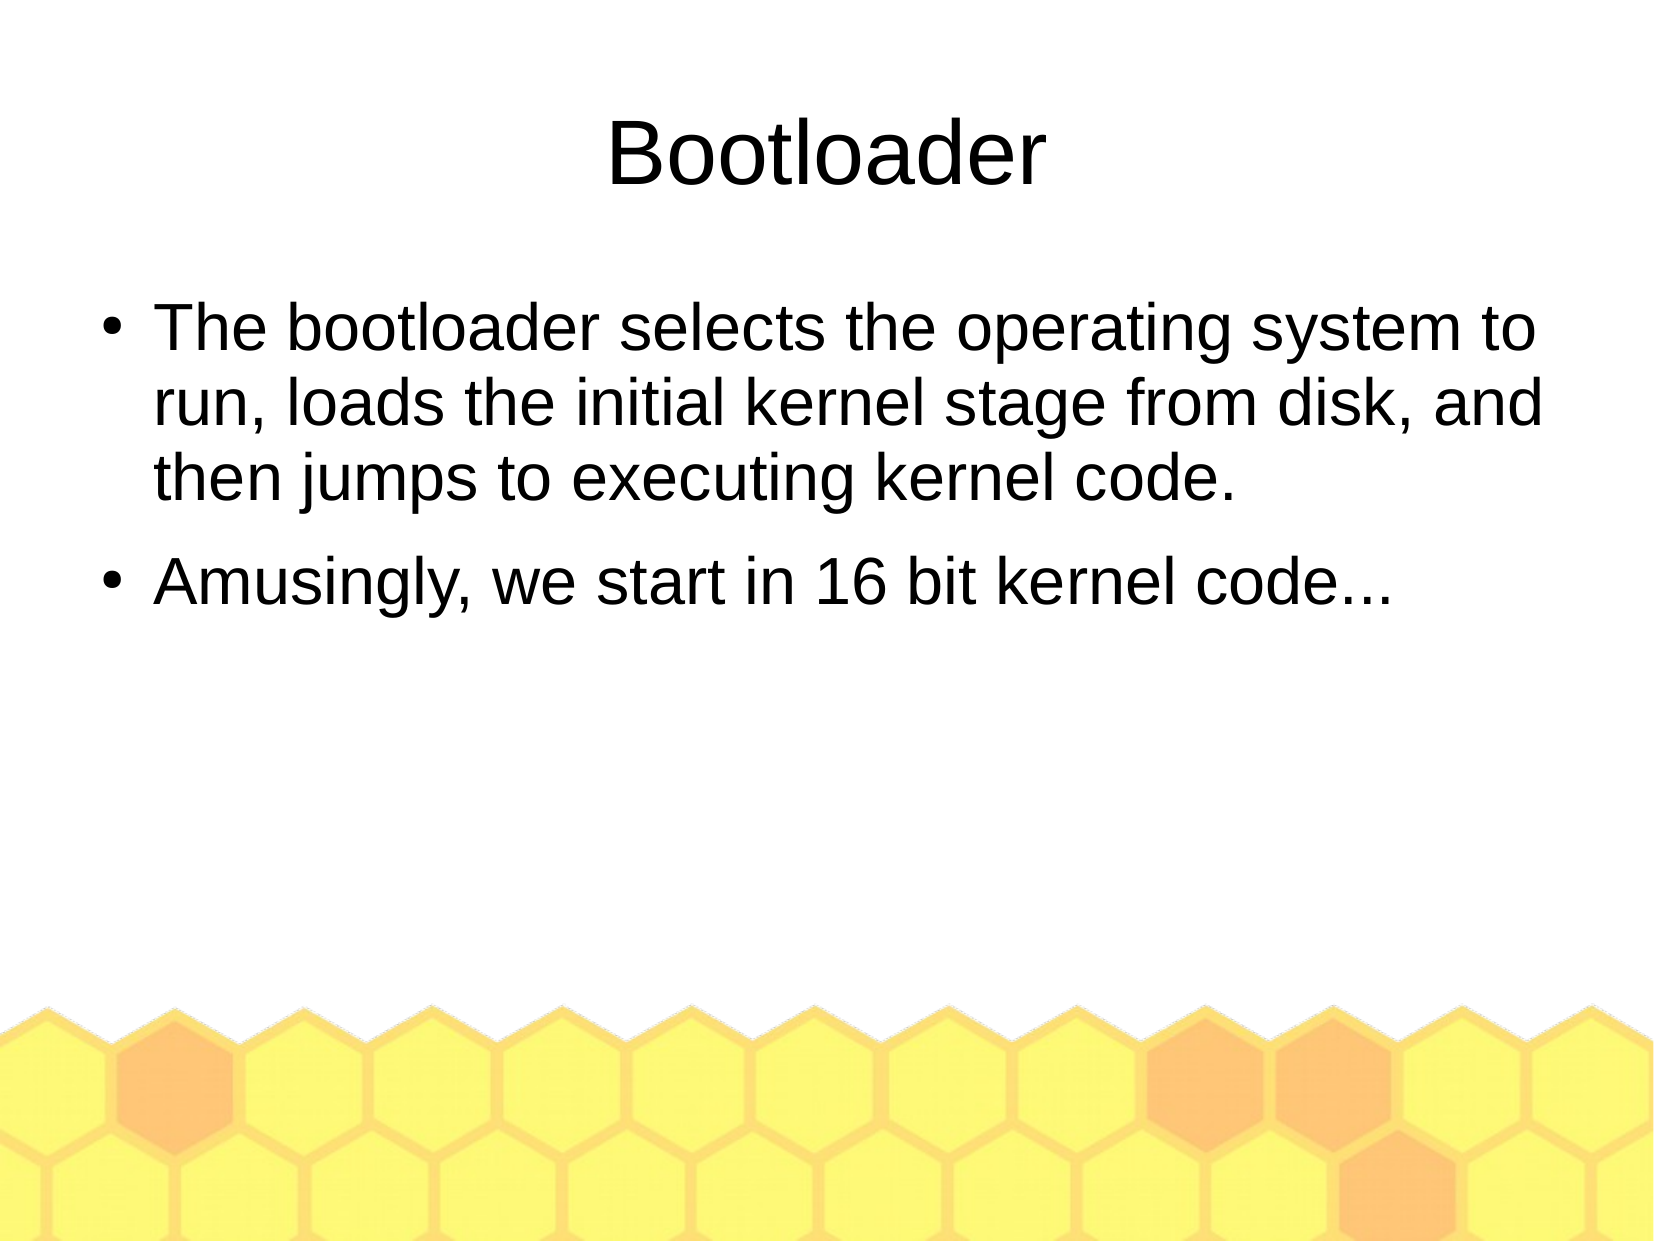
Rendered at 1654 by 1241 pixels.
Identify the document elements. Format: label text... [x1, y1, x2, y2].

title Bootloader [82, 49, 1571, 257]
picture [0, 1001, 1654, 1241]
list The bootloader selects the operating system to run, loads the initial kernel stage from disk, and then jumps to executing kernel code. Amusingly, we start in 16 bit kernel code... [82, 290, 1571, 1010]
